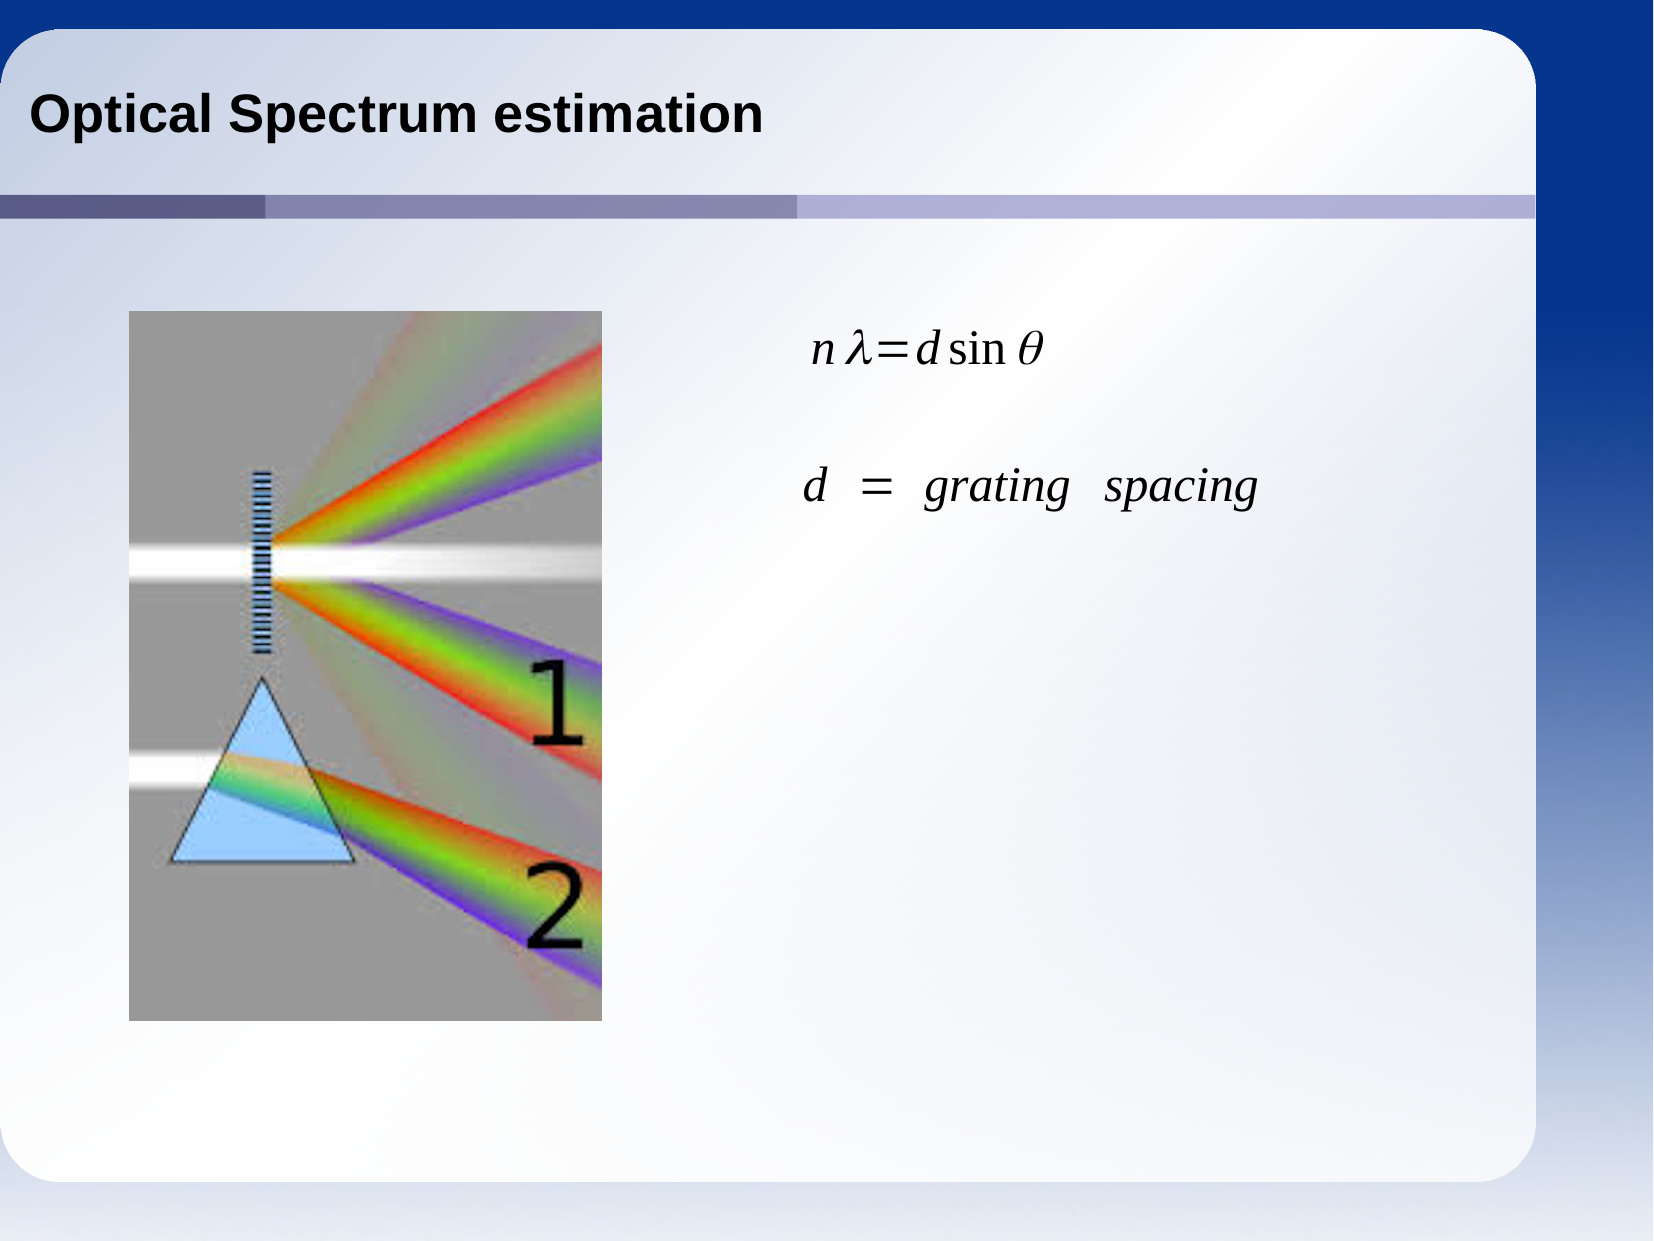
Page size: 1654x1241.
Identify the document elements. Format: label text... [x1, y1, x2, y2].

picture [129, 311, 602, 1021]
chart [804, 320, 1046, 376]
picture [0, 0, 1654, 1241]
chart [796, 457, 1267, 513]
title Optical Spectrum estimation [29, 49, 1506, 178]
